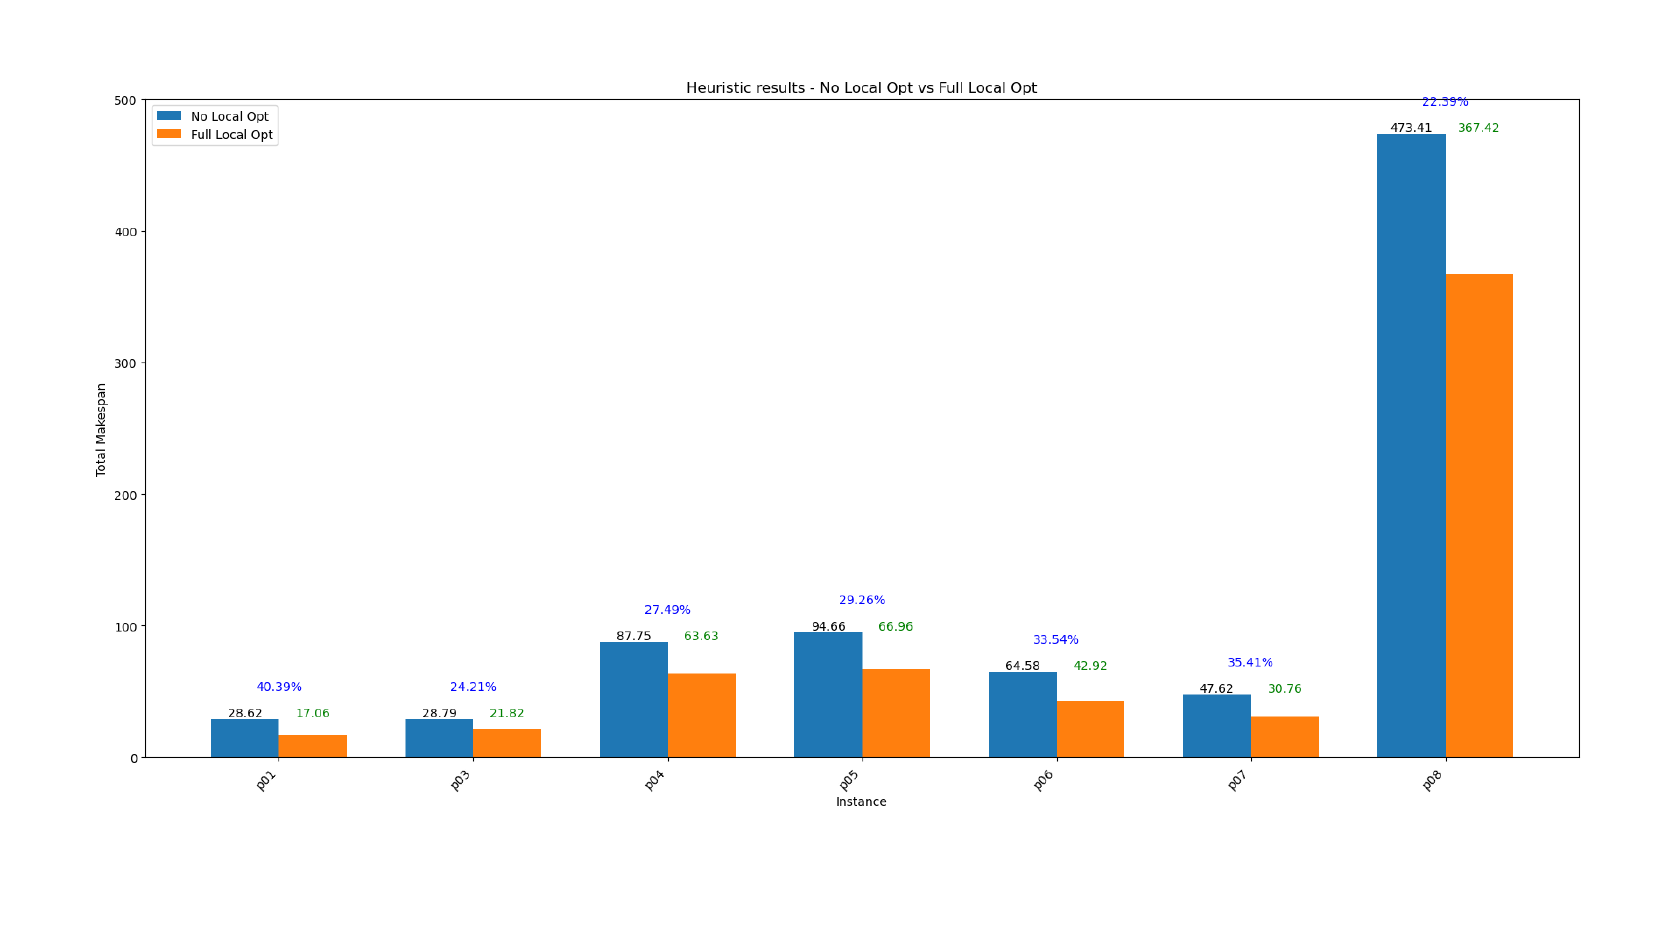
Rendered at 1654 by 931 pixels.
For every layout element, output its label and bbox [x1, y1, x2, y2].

picture [0, 37, 1616, 886]
